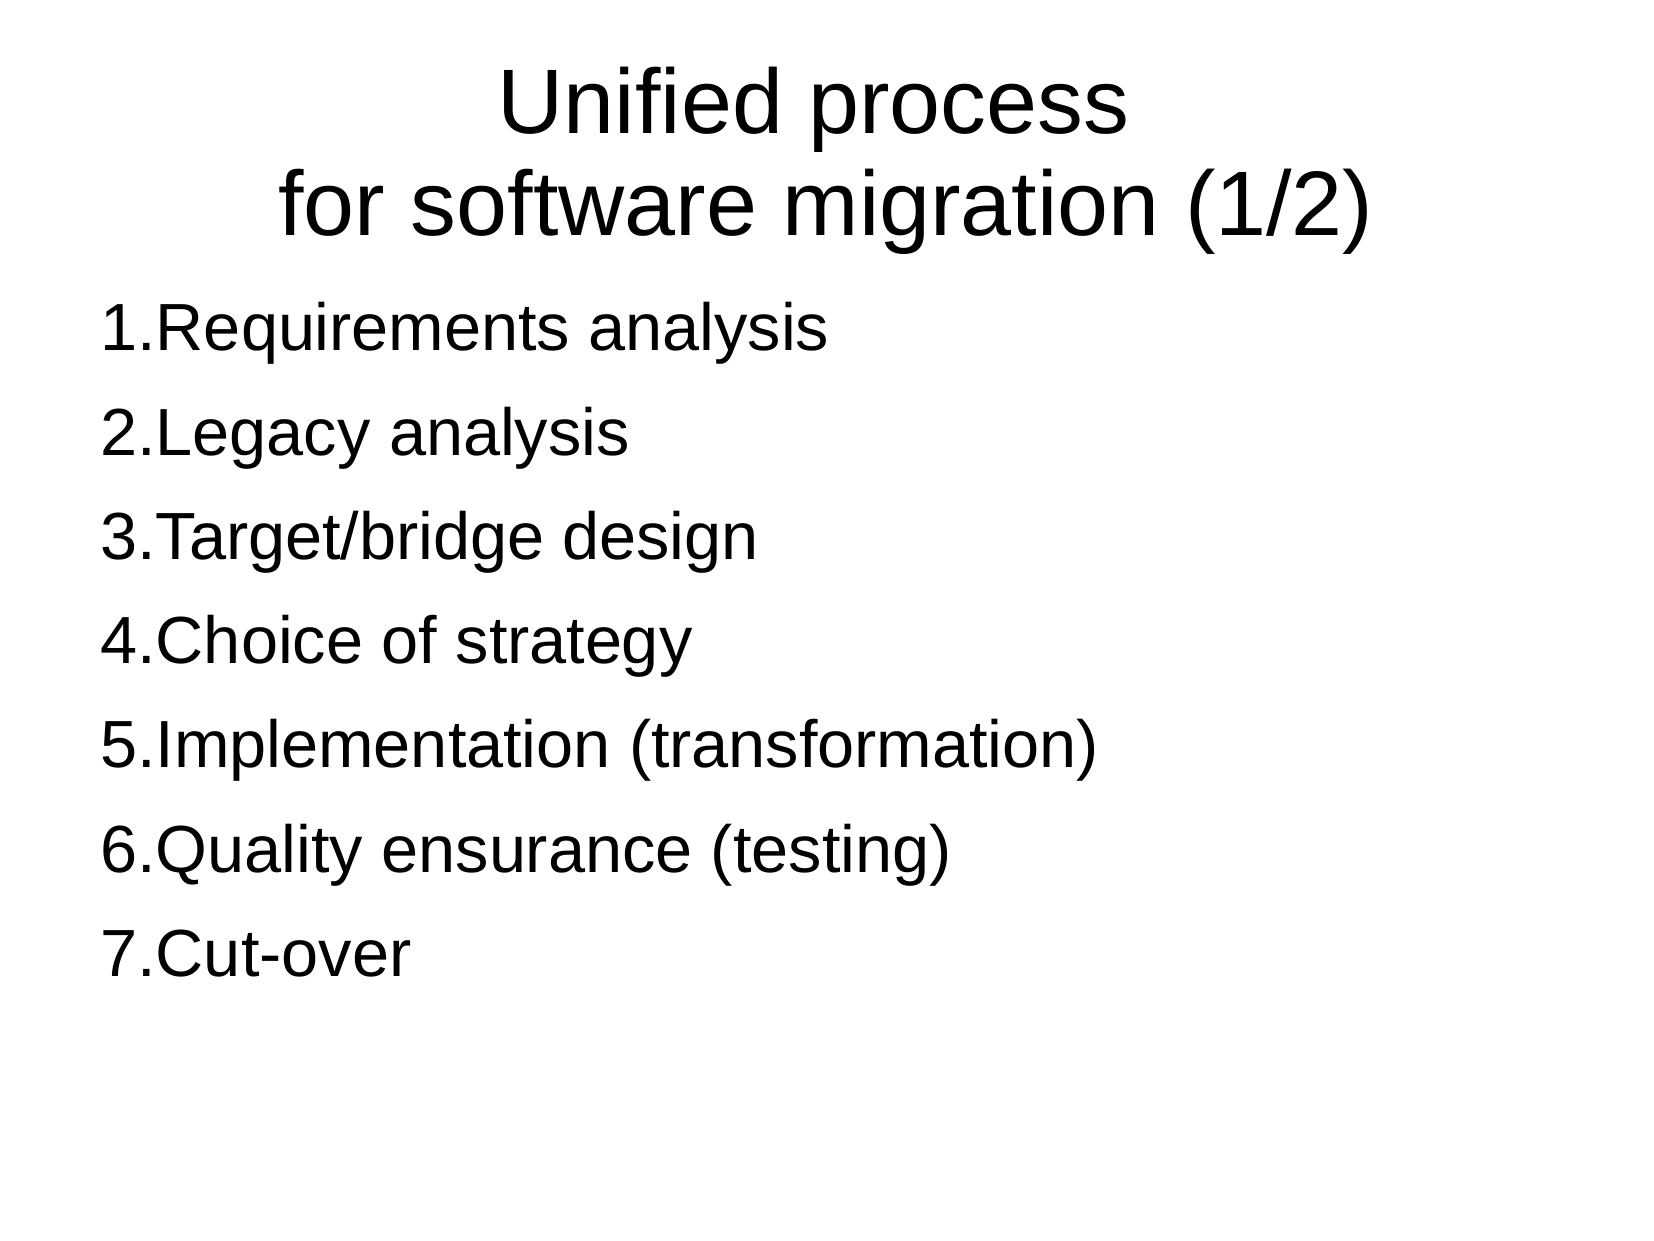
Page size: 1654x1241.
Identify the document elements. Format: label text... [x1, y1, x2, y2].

title Unified process for software migration (1/2) [82, 49, 1571, 257]
list Requirements analysis Legacy analysis Target/bridge design Choice of strategy Implementation (transformation) Quality ensurance (testing) Cut-over [82, 290, 1571, 1010]
